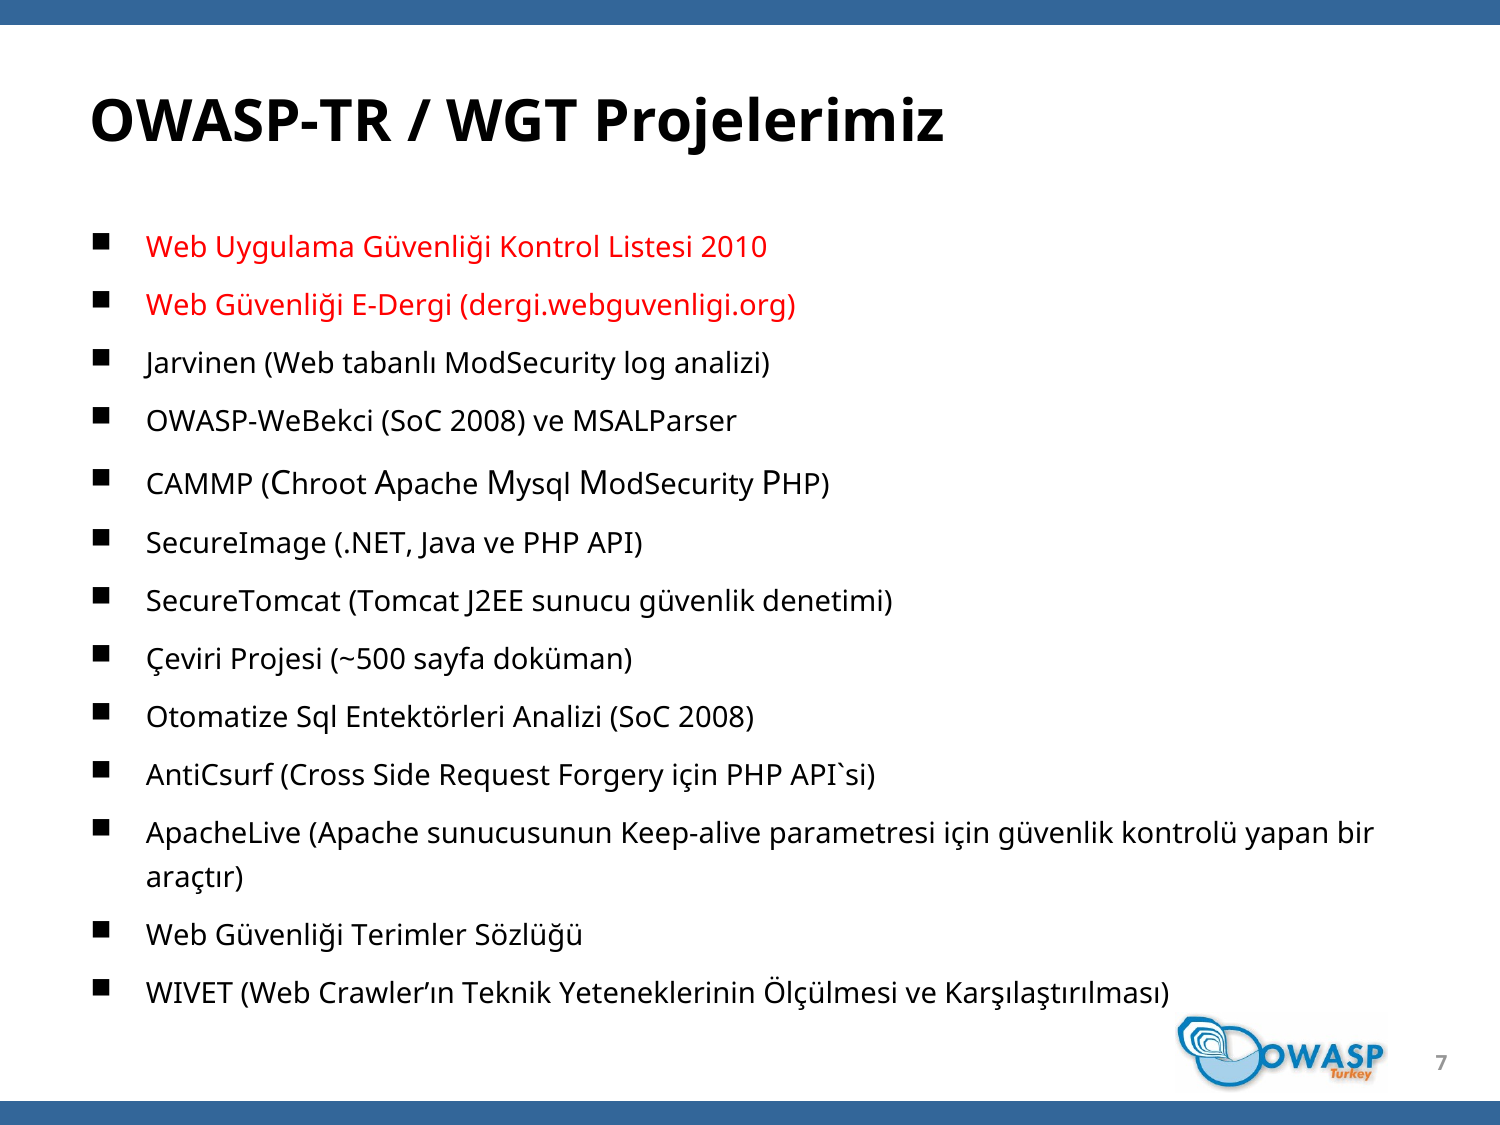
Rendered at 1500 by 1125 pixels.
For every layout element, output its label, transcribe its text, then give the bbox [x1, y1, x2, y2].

picture [1175, 1022, 1388, 1093]
text_box <number> [1408, 1034, 1475, 1082]
list Web Uygulama Güvenliği Kontrol Listesi 2010 Web Güvenliği E-Dergi (dergi.webguvenligi.org) Jarvinen (Web tabanlı ModSecurity log analizi) OWASP-WeBekci (SoC 2008)‏ ve MSALParser CAMMP (Chroot Apache Mysql ModSecurity PHP) SecureImage (.NET, Java ve PHP API) SecureTomcat (Tomcat J2EE sunucu güvenlik denetimi) Çeviri Projesi (~500 sayfa doküman) Otomatize Sql Entektörleri Analizi (SoC 2008)‏ AntiCsurf (Cross Side Request Forgery için PHP API`si) ApacheLive (Apache sunucusunun Keep-alive parametresi için güvenlik kontrolü yapan bir araçtır) Web Güvenliği Terimler Sözlüğü WIVET (Web Crawler’ın Teknik Yeteneklerinin Ölçülmesi ve Karşılaştırılması) [75, 212, 1426, 1022]
title OWASP-TR / WGT Projelerimiz [75, 45, 1426, 176]
